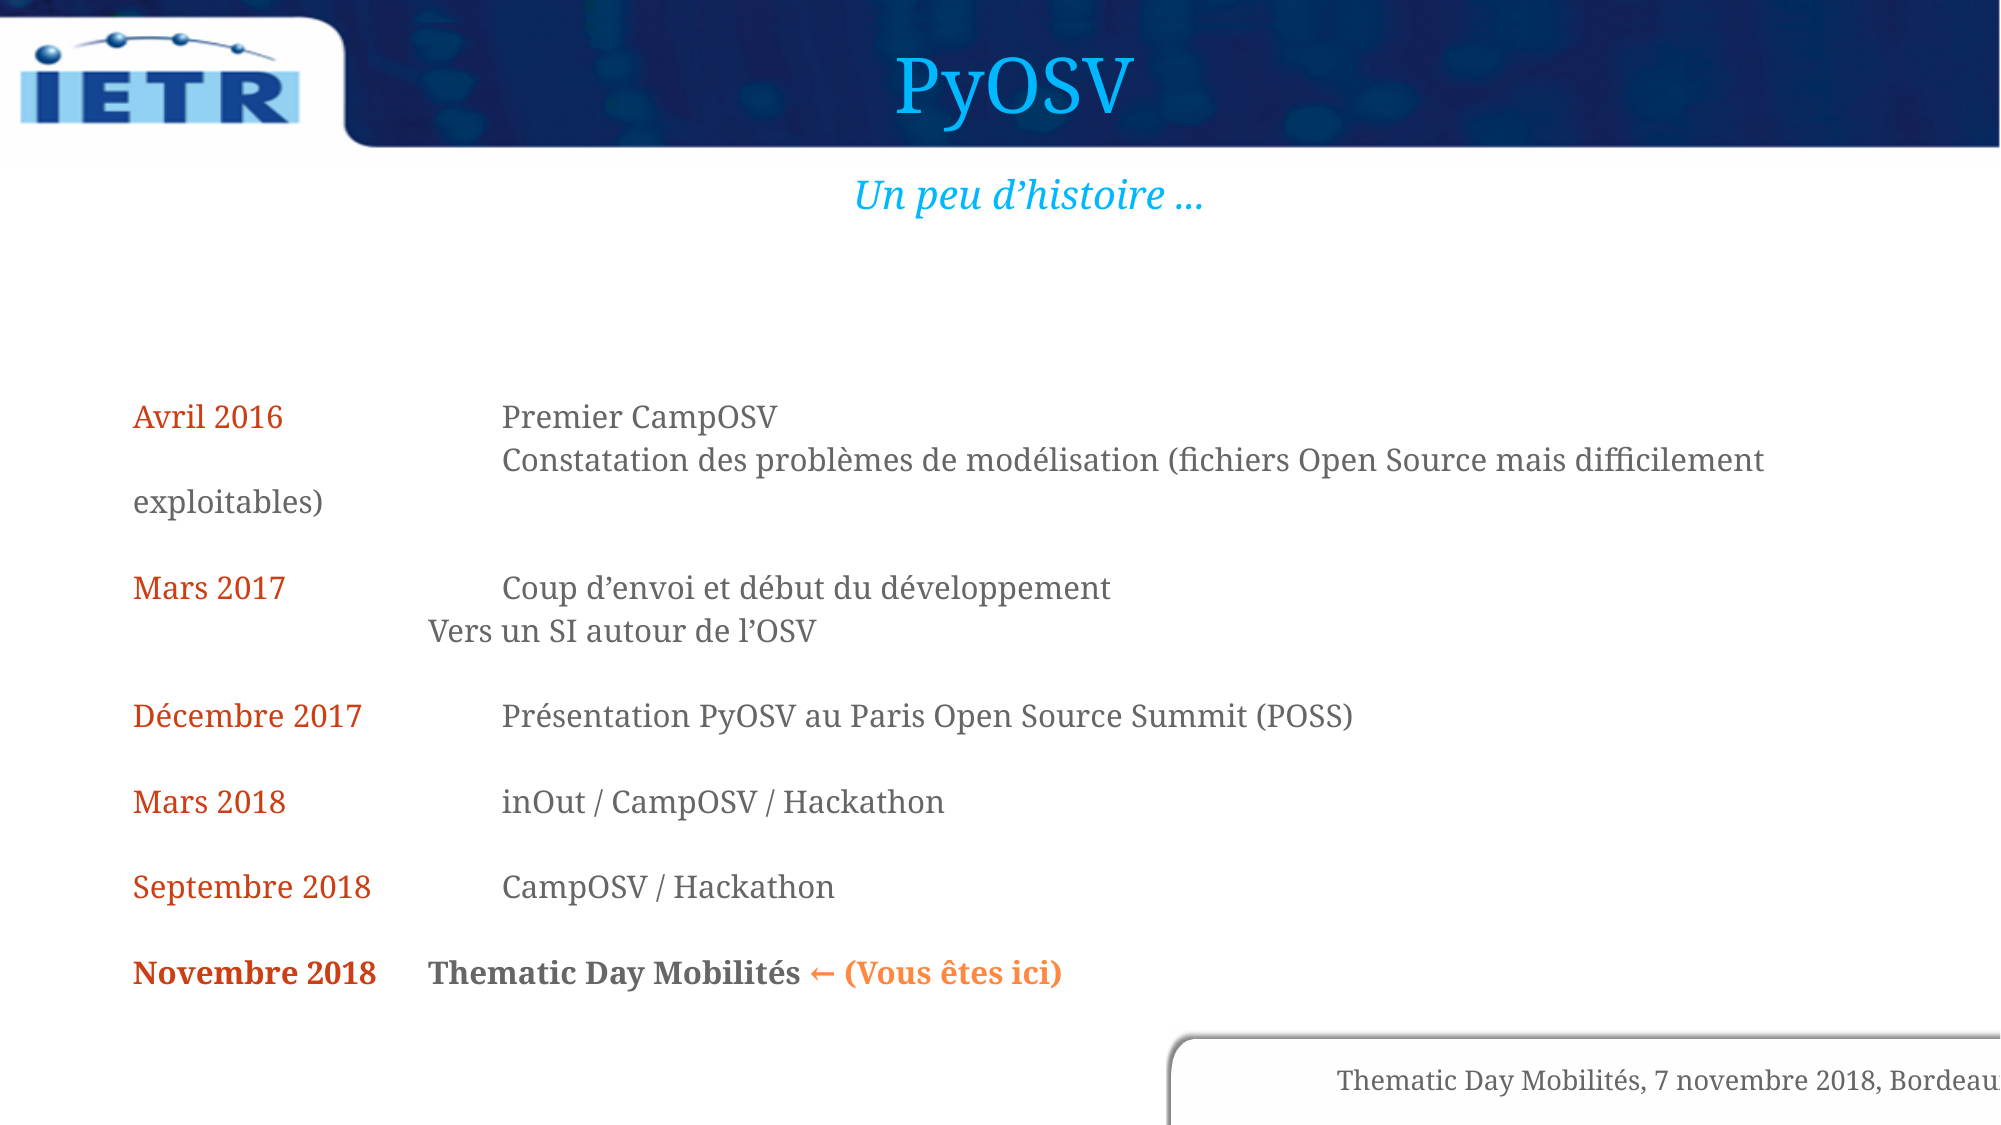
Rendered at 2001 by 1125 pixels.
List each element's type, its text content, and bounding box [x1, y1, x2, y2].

text_box Thematic Day Mobilités, 7 novembre 2018, Bordeaux [1322, 1054, 1982, 1106]
text_box Un peu d’histoire ... [838, 159, 1188, 253]
text_box Avril 2016 Premier CampOSV Constatation des problèmes de modélisation (fichiers Open Source mais difficilement exploitables) Mars 2017 Coup d’envoi et début du développement Vers un SI autour de l’OSV Décembre 2017 Présentation PyOSV au Paris Open Source Summit (POSS) Mars 2018 inOut / CampOSV / Hackathon Septembre 2018 CampOSV / Hackathon Novembre 2018 Thematic Day Mobilités ← (Vous êtes ici) [118, 259, 1867, 1028]
picture [0, 0, 2000, 165]
picture [1166, 1024, 2001, 1125]
text_box PyOSV [880, 23, 1156, 143]
